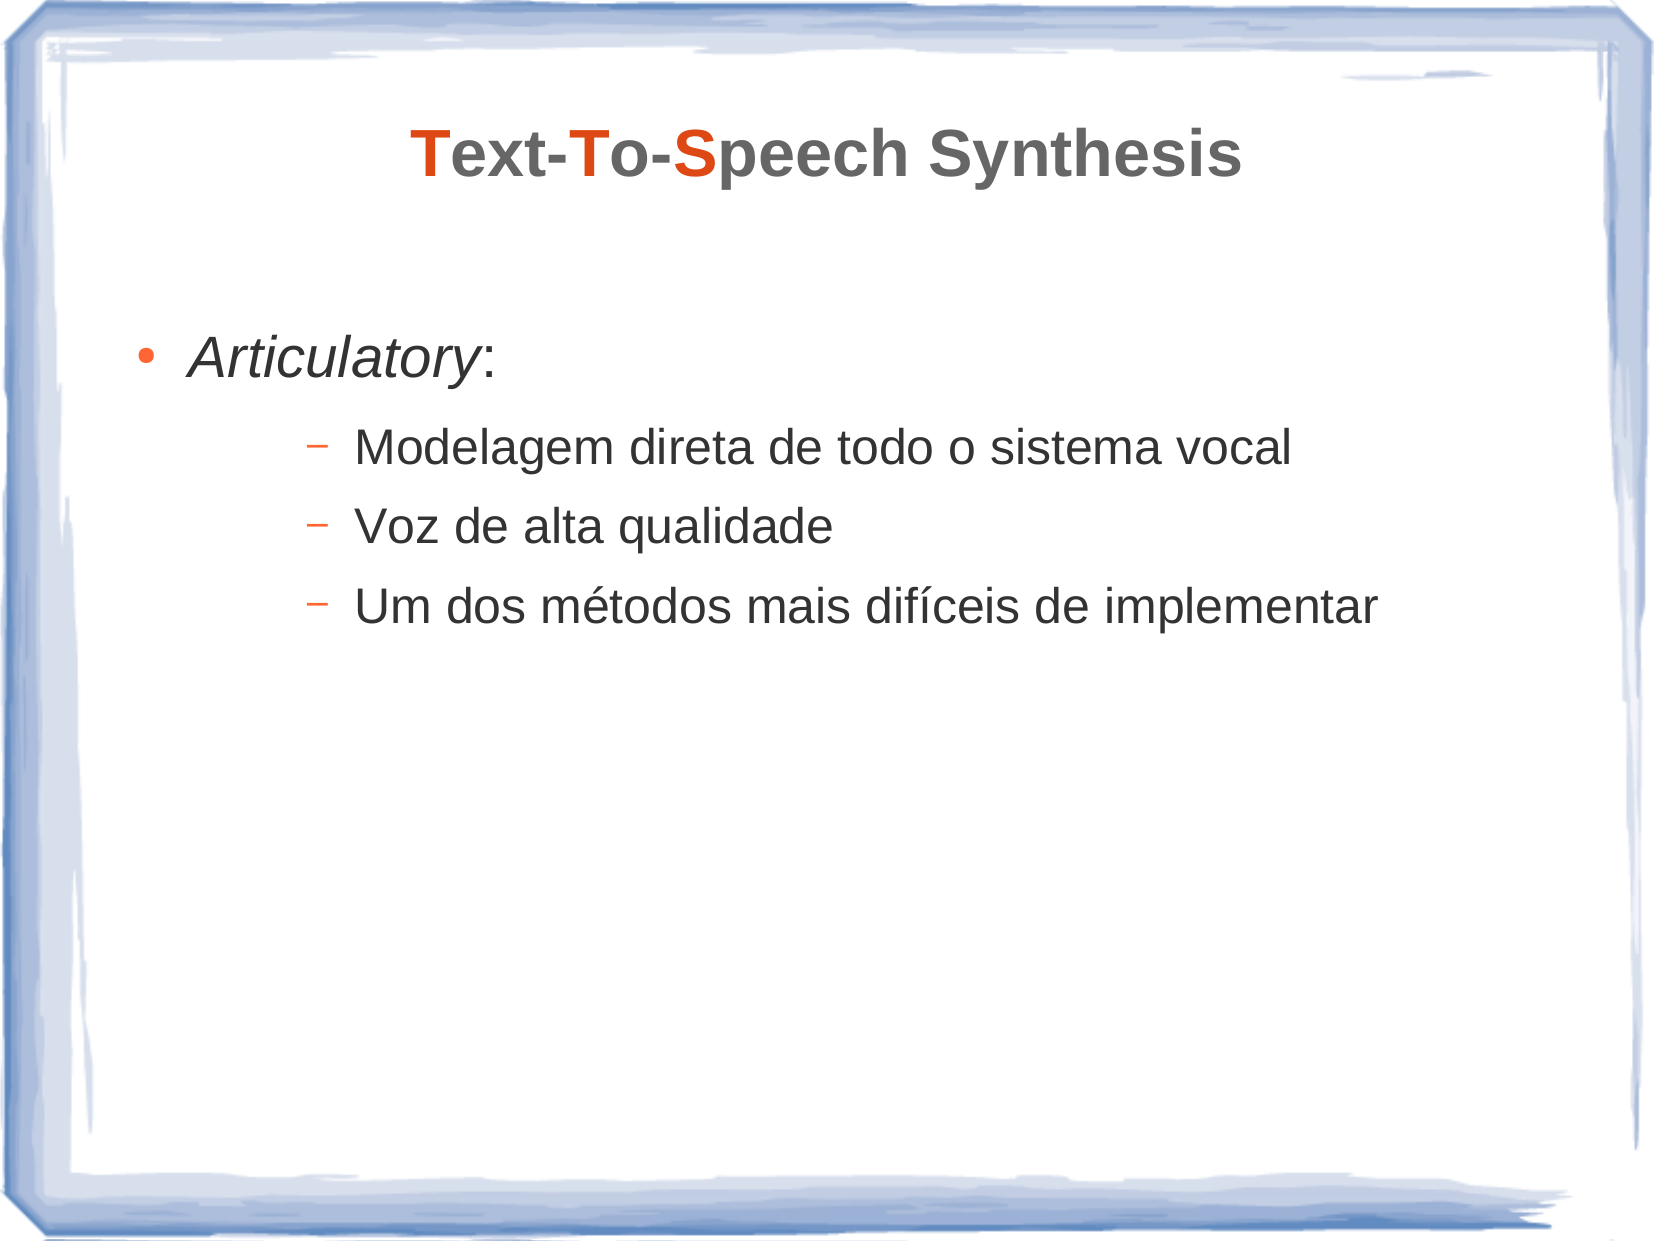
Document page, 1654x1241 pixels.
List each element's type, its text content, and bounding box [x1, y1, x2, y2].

title Text-To-Speech Synthesis [82, 49, 1571, 257]
list Articulatory: Modelagem direta de todo o sistema vocal Voz de alta qualidade Um dos métodos mais difíceis de implementar [118, 324, 1571, 1045]
picture [0, 0, 1654, 1241]
